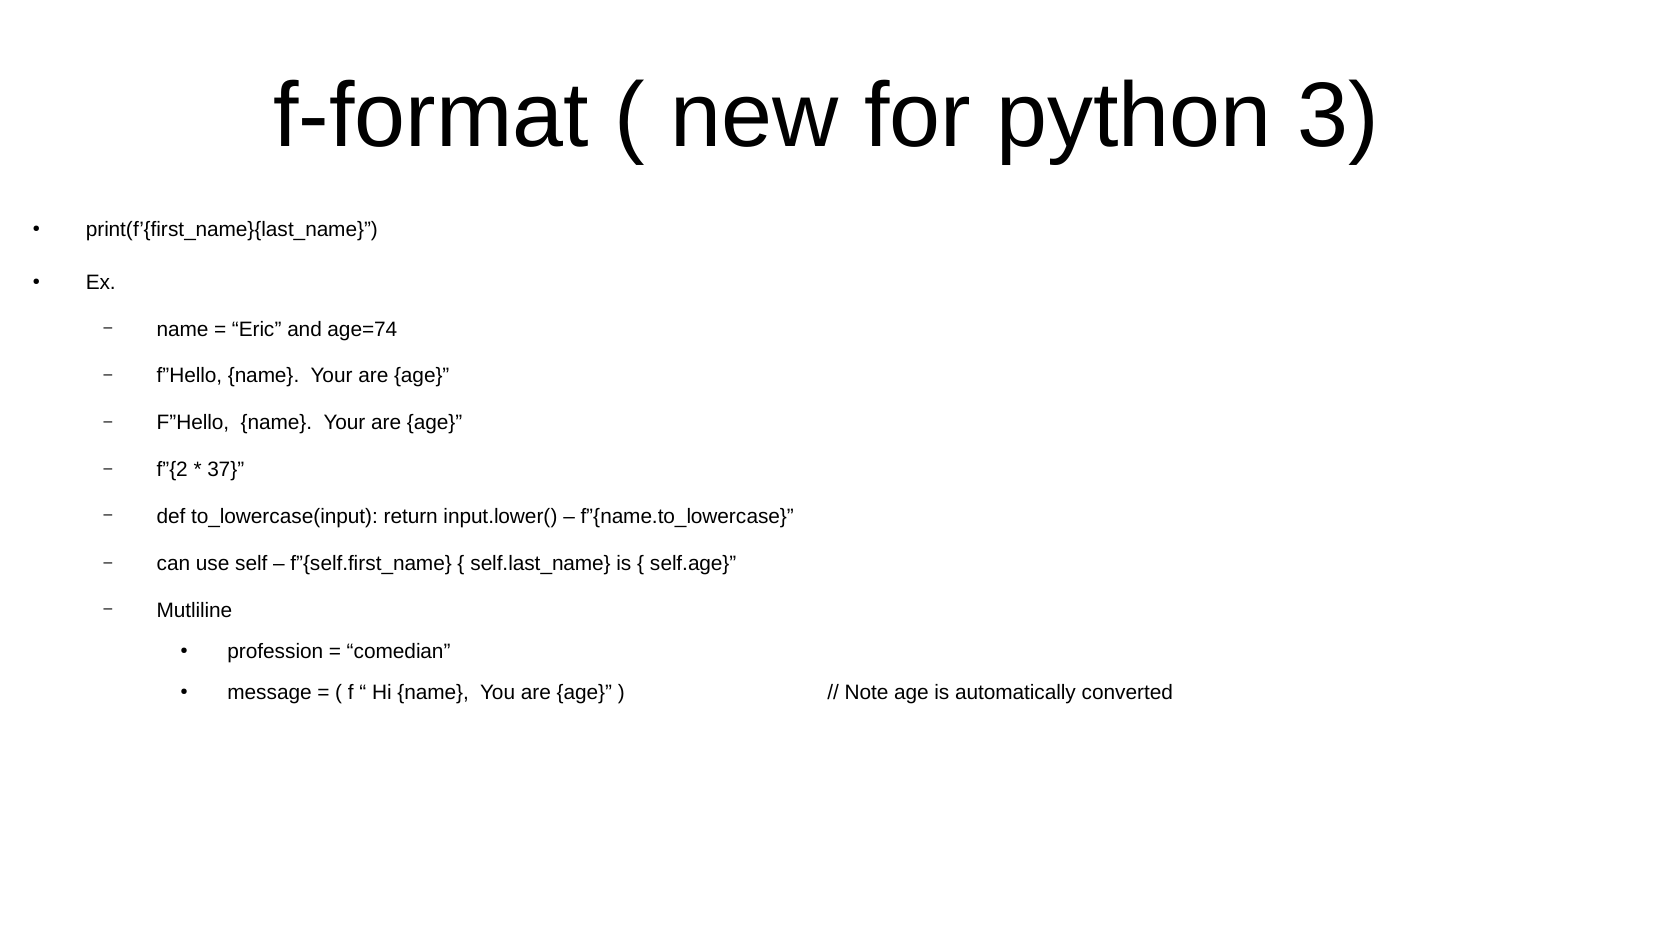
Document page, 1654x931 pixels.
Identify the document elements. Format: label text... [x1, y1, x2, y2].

title f-format ( new for python 3) [82, 37, 1571, 193]
list print(f’{first_name}{last_name}”) Ex. name = “Eric” and age=74 f”Hello, {name}. Your are {age}” F”Hello, {name}. Your are {age}” f”{2 * 37}” def to_lowercase(input): return input.lower() – f”{name.to_lowercase}” can use self – f”{self.first_name} { self.last_name} is { self.age}” Mutliline profession = “comedian” message = ( f “ Hi {name}, You are {age}” ) // Note age is automatically converted [15, 217, 1571, 886]
